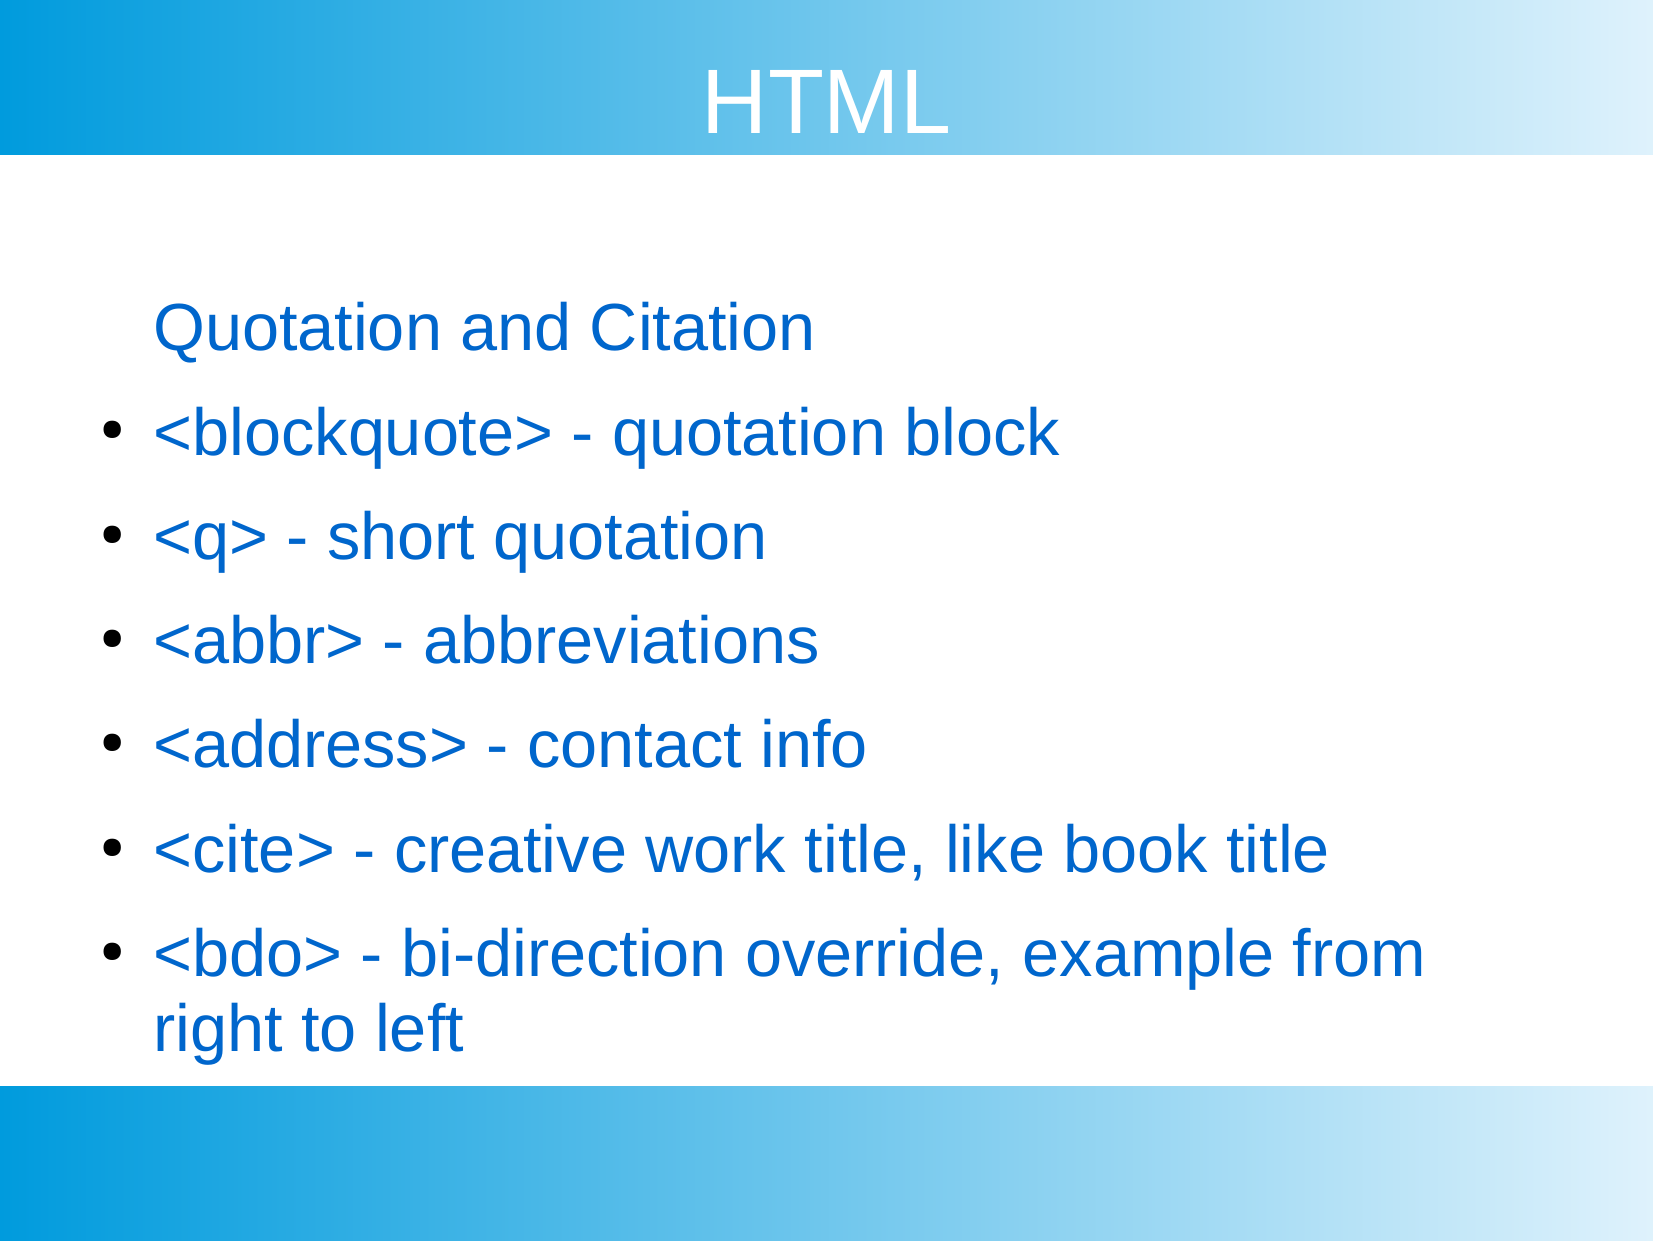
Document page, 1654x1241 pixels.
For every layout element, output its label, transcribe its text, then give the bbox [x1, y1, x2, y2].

title HTML [82, 49, 1571, 155]
list Quotation and Citation <blockquote> - quotation block <q> - short quotation <abbr> - abbreviations <address> - contact info <cite> - creative work title, like book title <bdo> - bi-direction override, example from right to left [82, 290, 1571, 1010]
